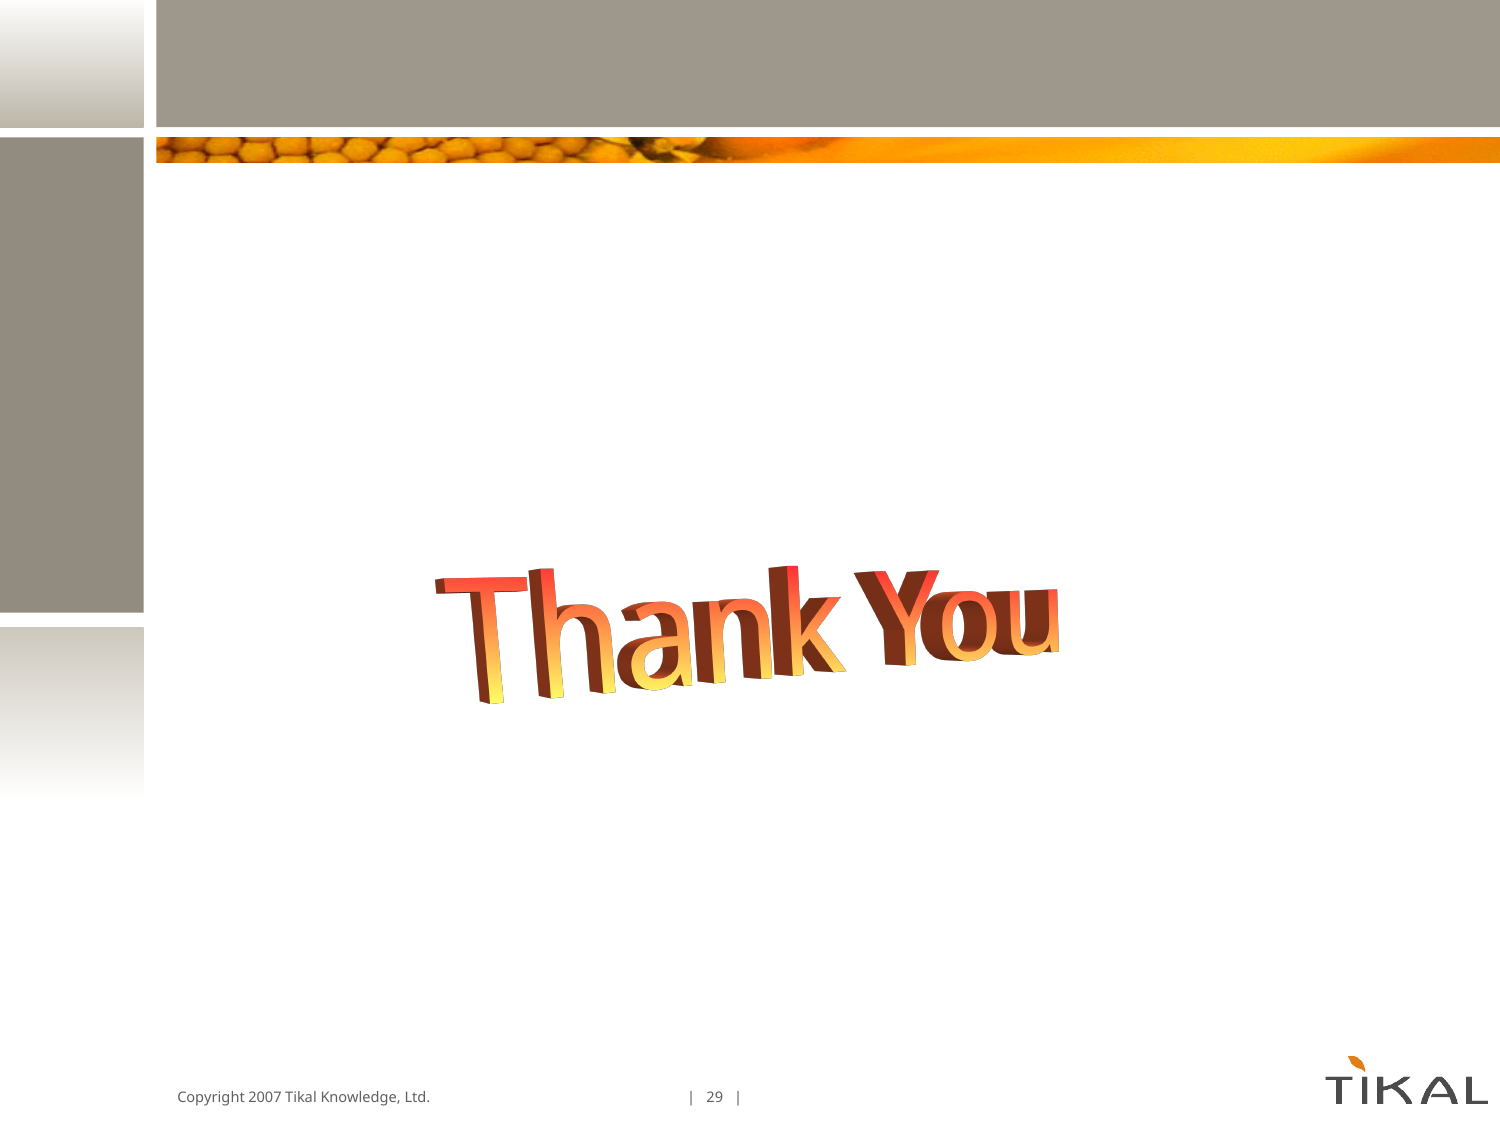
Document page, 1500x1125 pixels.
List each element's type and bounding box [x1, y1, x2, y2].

picture [156, 137, 1500, 163]
picture [1312, 1034, 1500, 1125]
